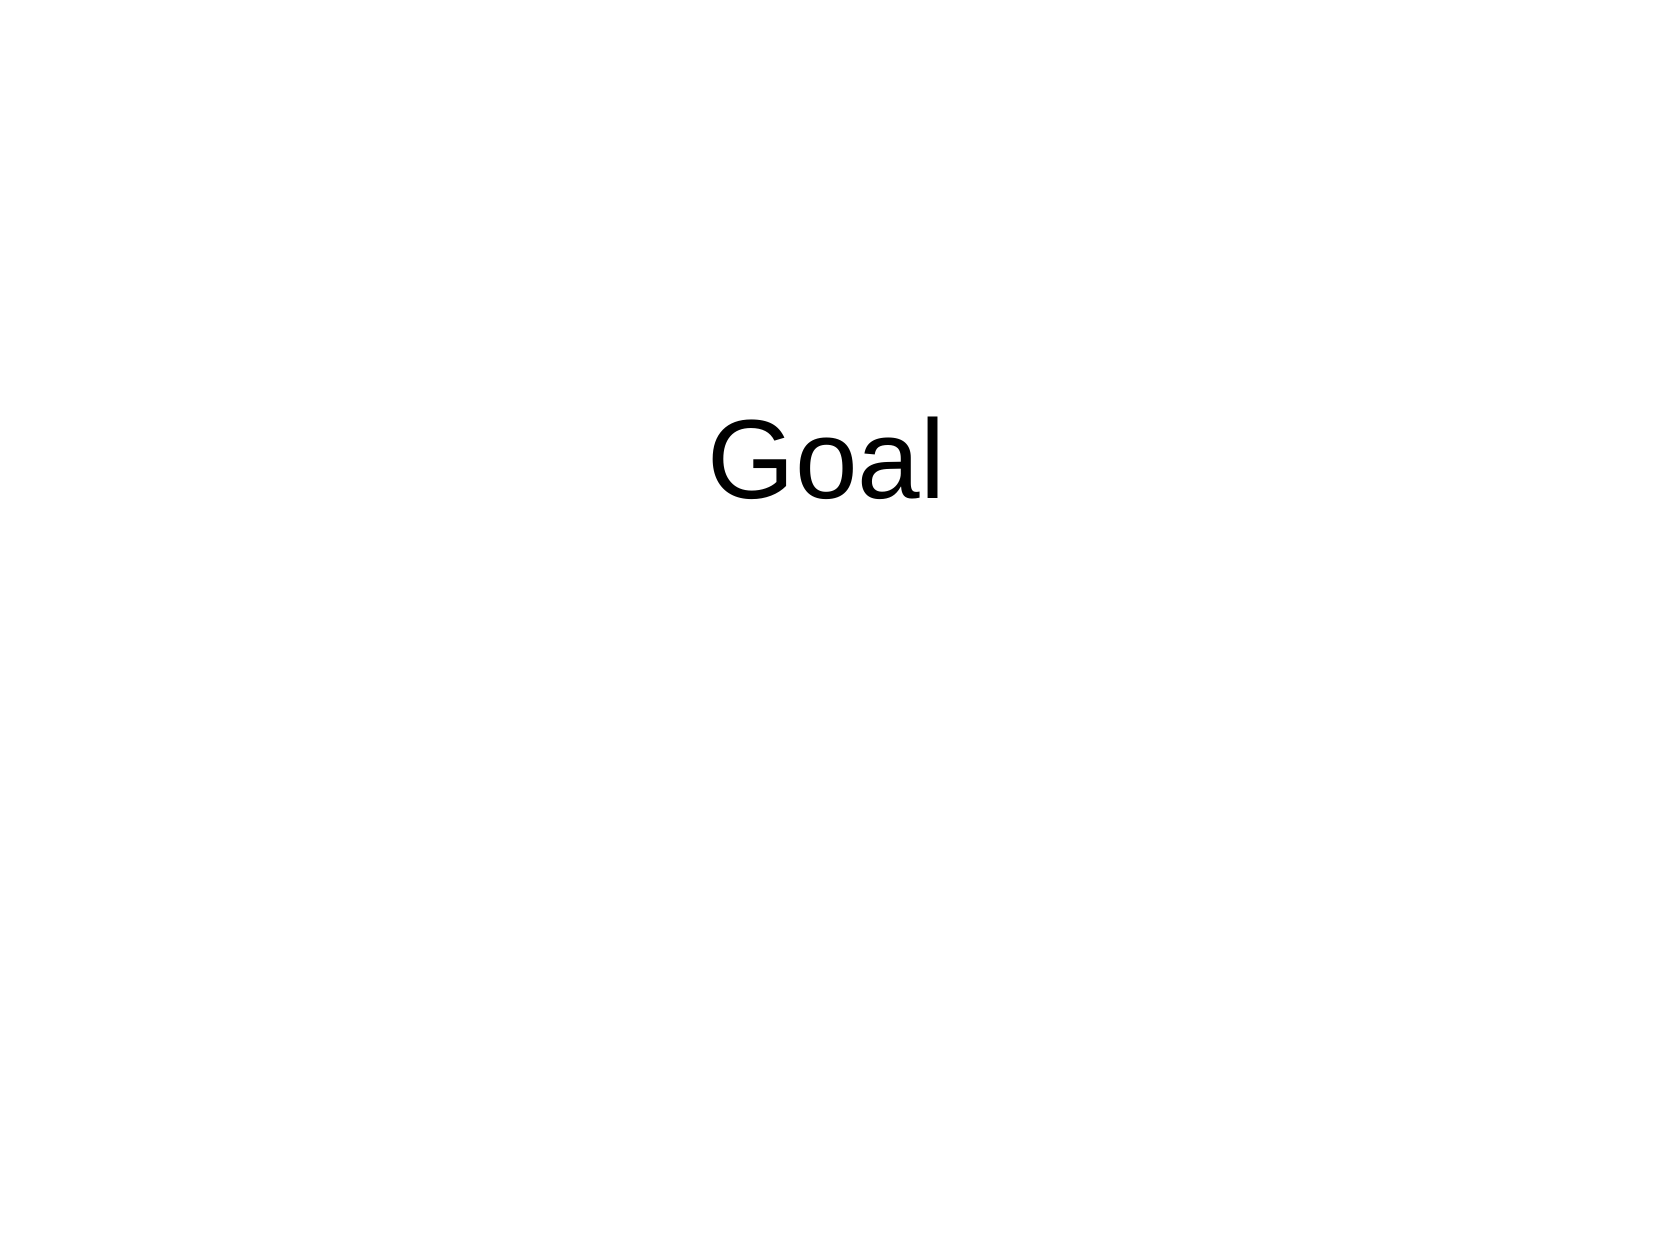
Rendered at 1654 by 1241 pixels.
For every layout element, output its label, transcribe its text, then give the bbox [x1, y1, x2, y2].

text_box Goal [271, 389, 1382, 531]
